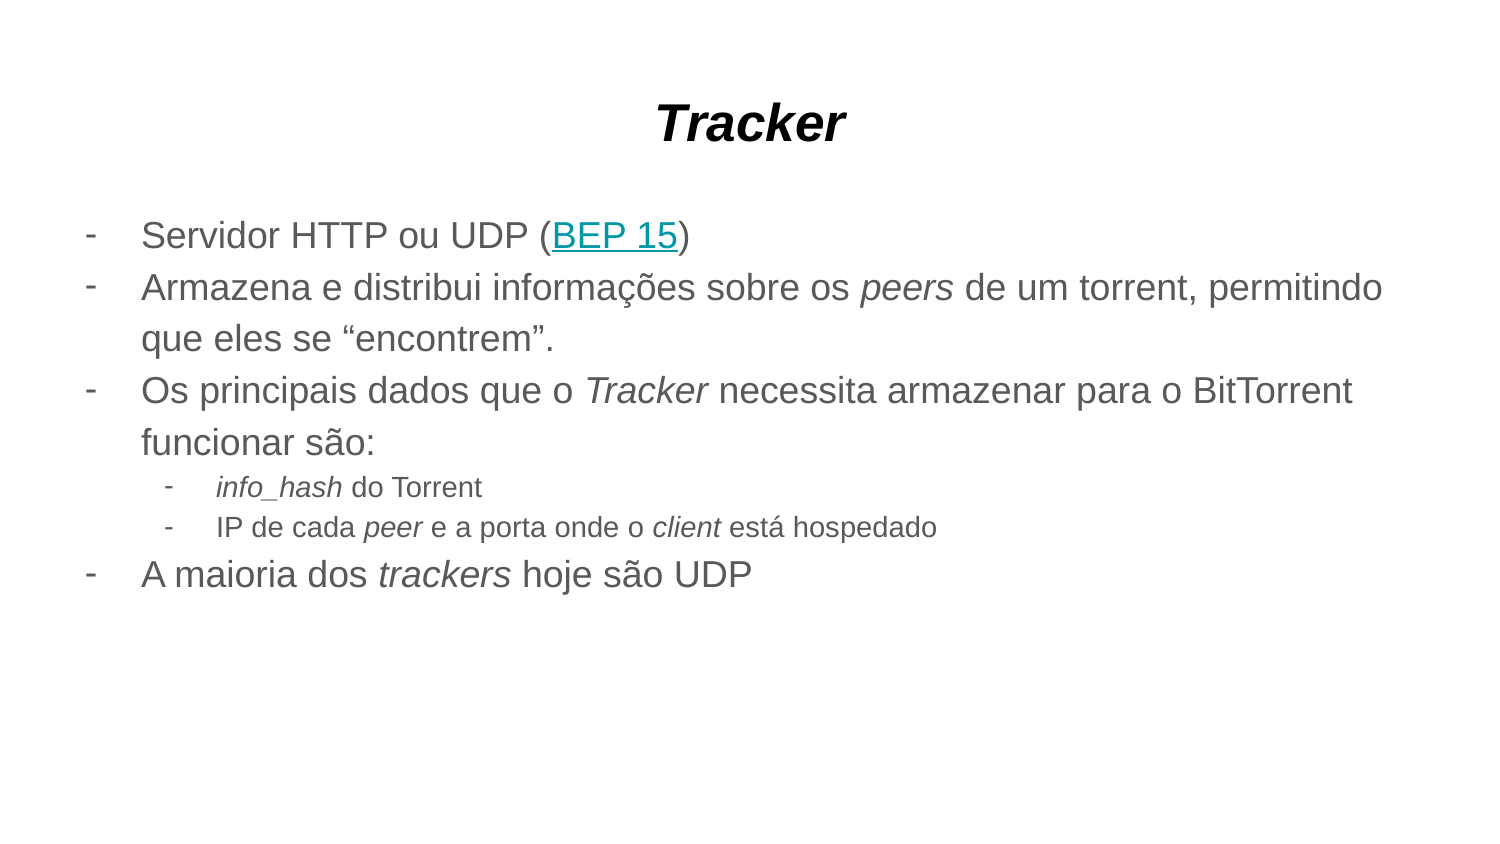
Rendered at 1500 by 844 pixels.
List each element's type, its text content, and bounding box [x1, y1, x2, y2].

list Servidor HTTP ou UDP (BEP 15) Armazena e distribui informações sobre os peers de um torrent, permitindo que eles se “encontrem”. Os principais dados que o Tracker necessita armazenar para o BitTorrent funcionar são: info_hash do Torrent IP de cada peer e a porta onde o client está hospedado A maioria dos trackers hoje são UDP [51, 189, 1449, 750]
title Tracker [51, 72, 1449, 167]
